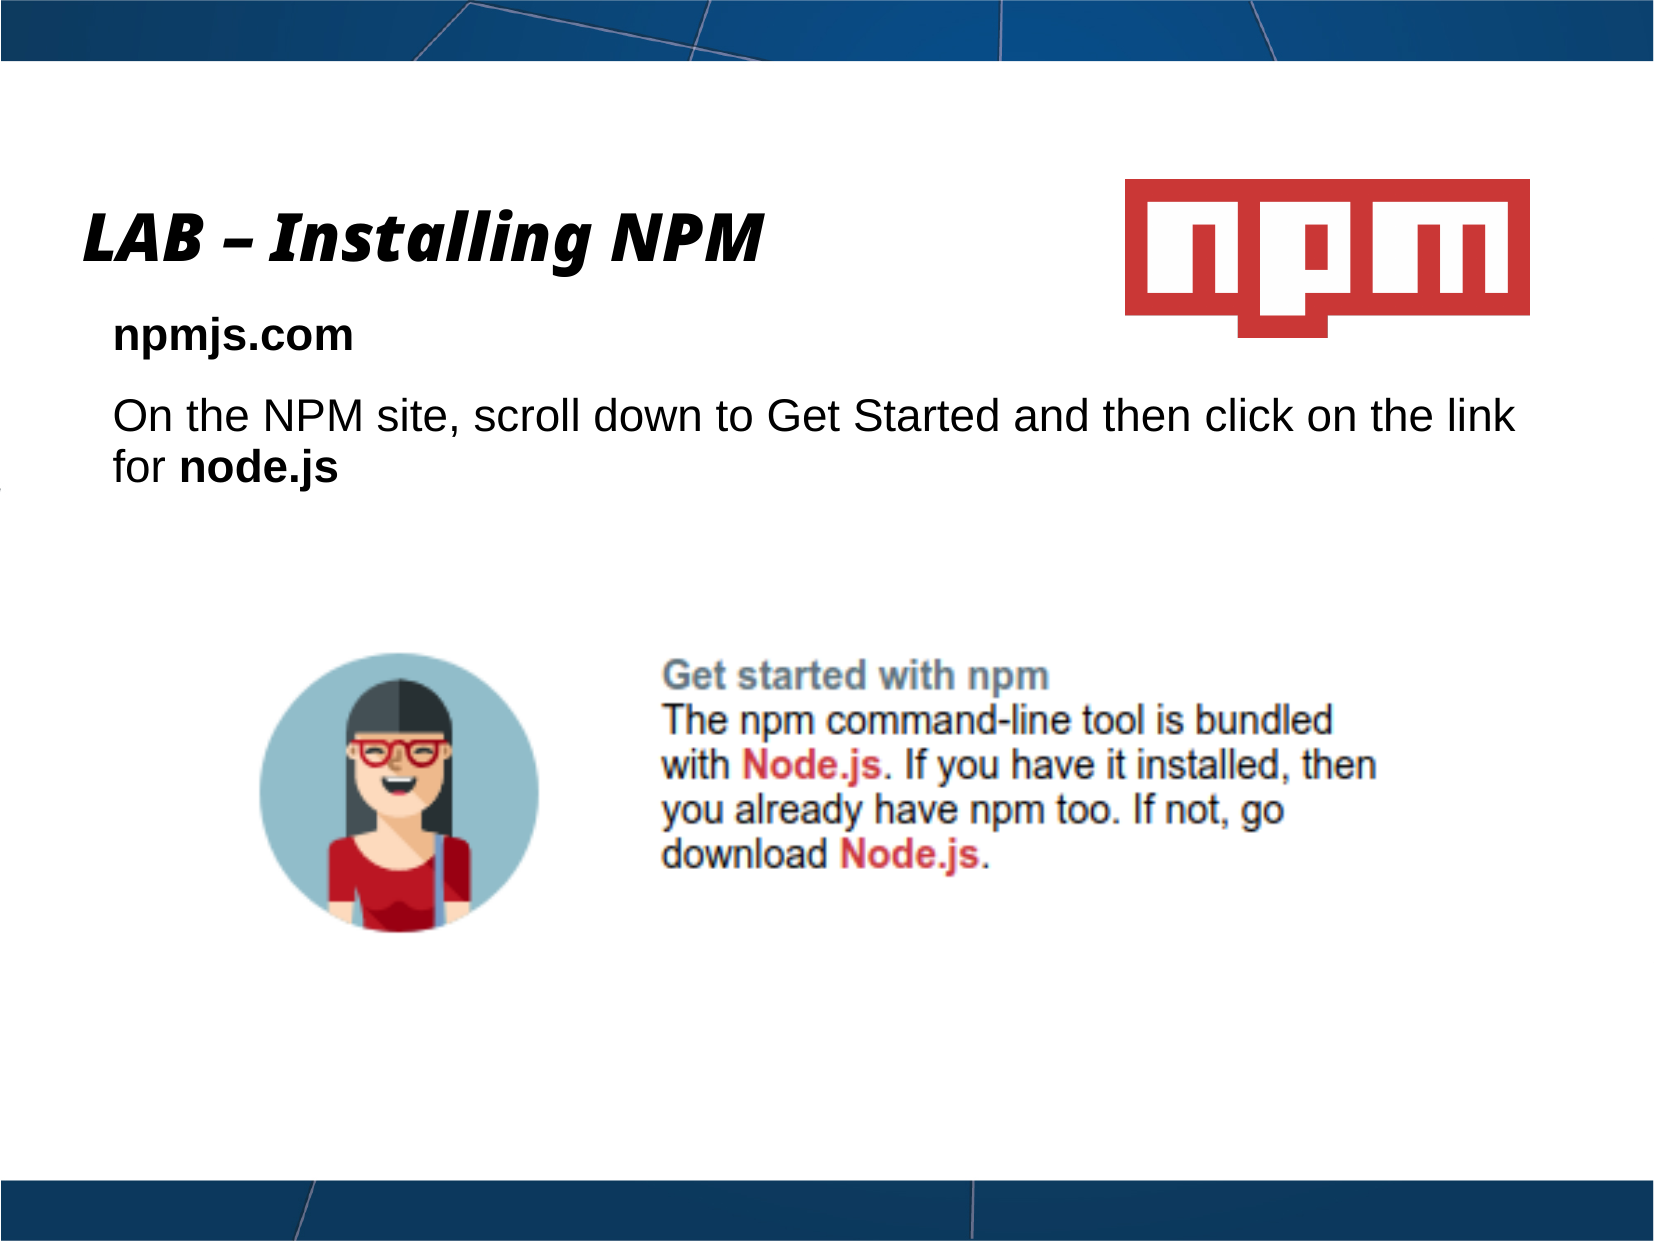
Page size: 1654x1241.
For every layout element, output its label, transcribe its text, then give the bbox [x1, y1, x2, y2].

list npmjs.com On the NPM site, scroll down to Get Started and then click on the link for node.js [112, 308, 1576, 654]
title LAB – Installing NPM [82, 139, 1571, 332]
picture [0, 0, 1654, 1241]
